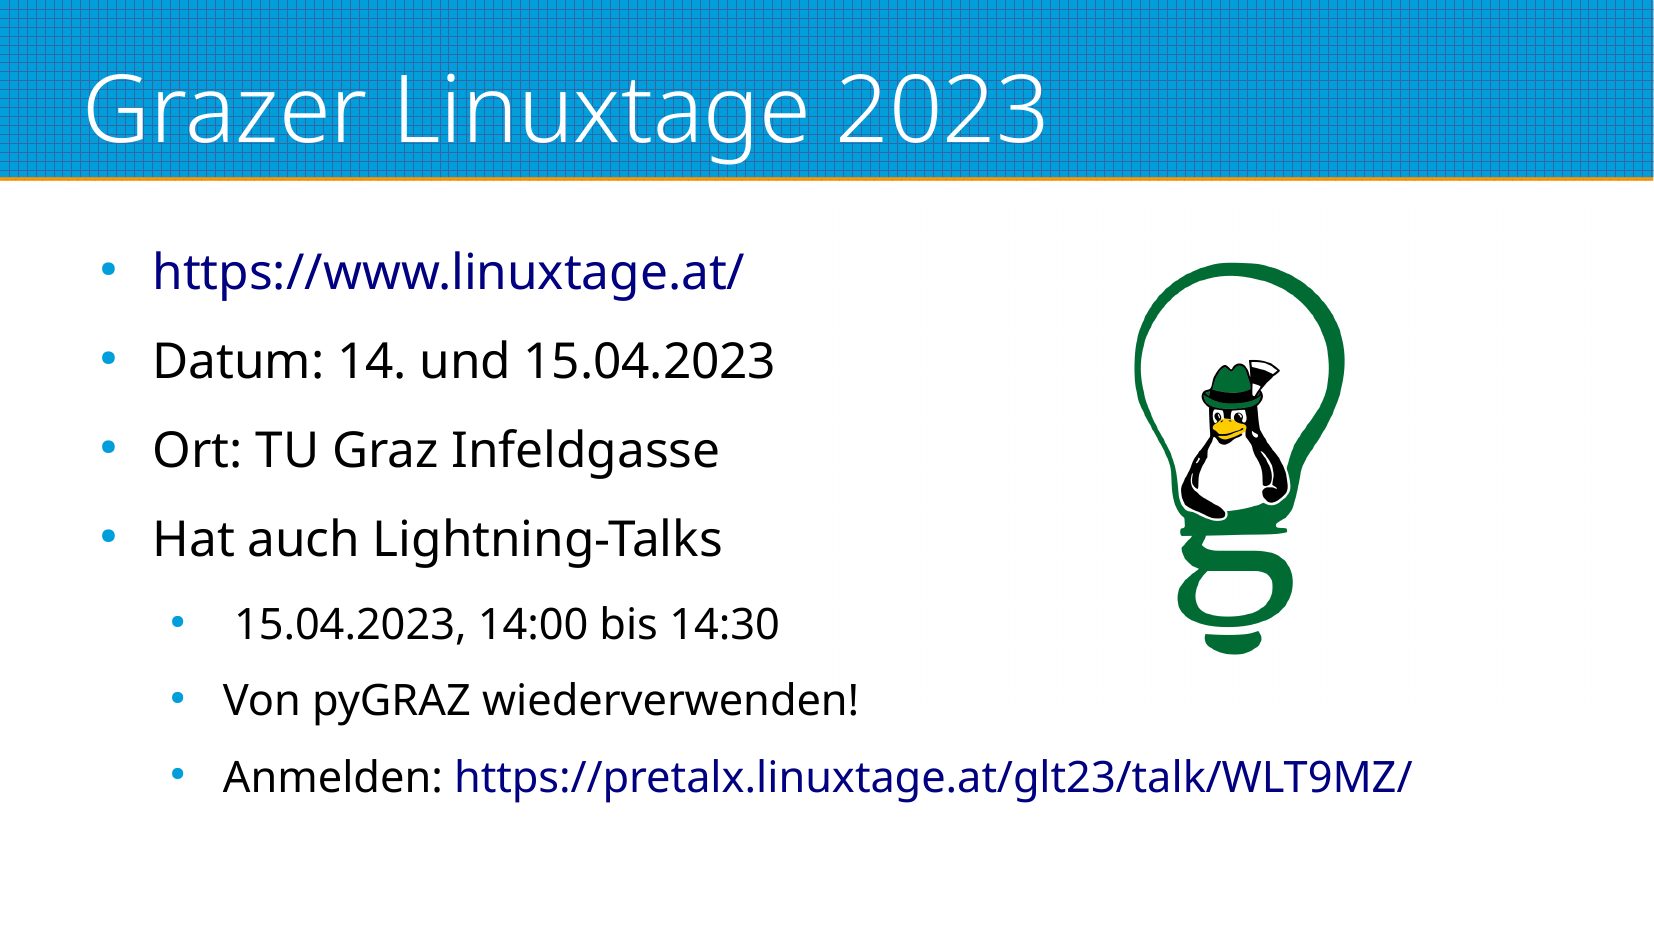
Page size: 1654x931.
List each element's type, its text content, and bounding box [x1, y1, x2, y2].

title Grazer Linuxtage 2023 [82, 14, 1571, 171]
picture [826, 206, 1654, 709]
list https://www.linuxtage.at/ Datum: 14. und 15.04.2023 Ort: TU Graz Infeldgasse Hat auch Lightning-Talks 15.04.2023, 14:00 bis 14:30 Von pyGRAZ wiederverwenden! Anmelden: https://pretalx.linuxtage.at/glt23/talk/WLT9MZ/ [82, 236, 1563, 811]
